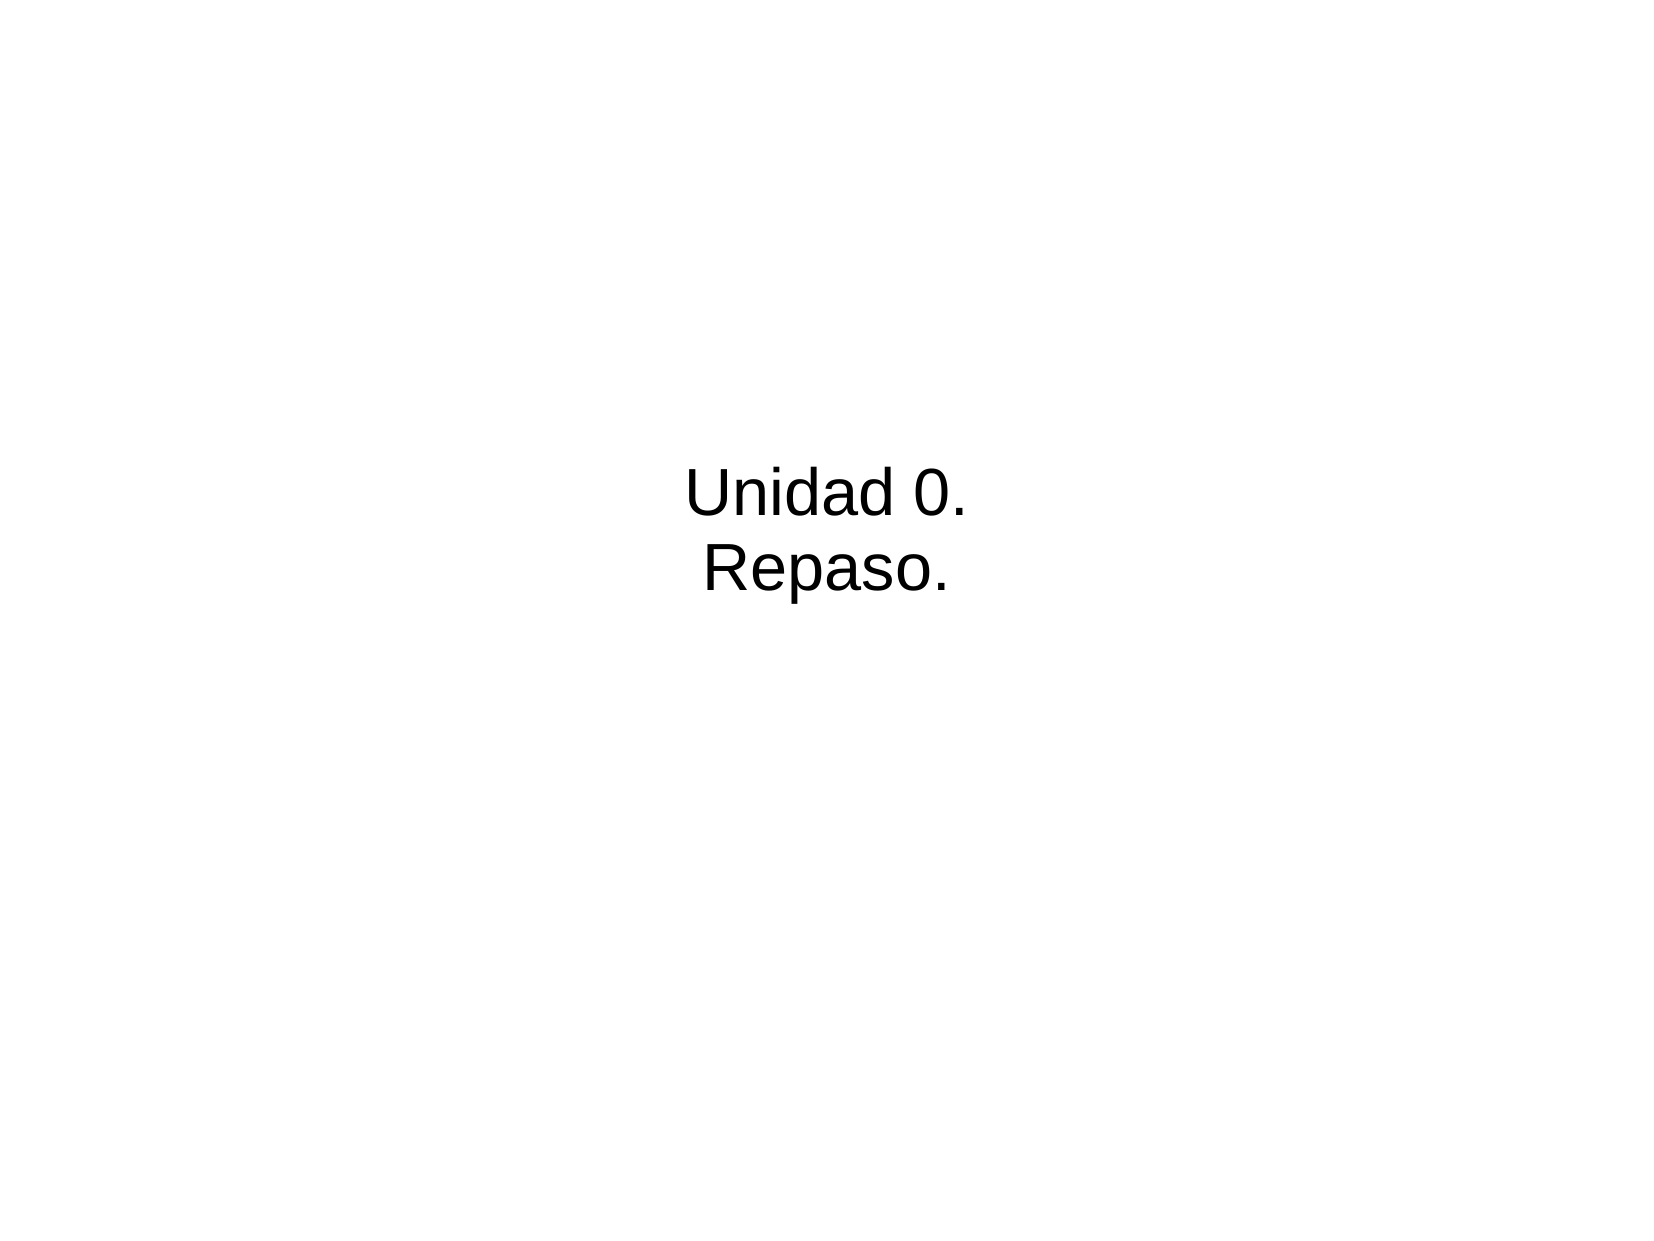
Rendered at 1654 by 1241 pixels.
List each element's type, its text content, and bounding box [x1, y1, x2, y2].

subtitle Unidad 0. Repaso. [82, 49, 1571, 1010]
